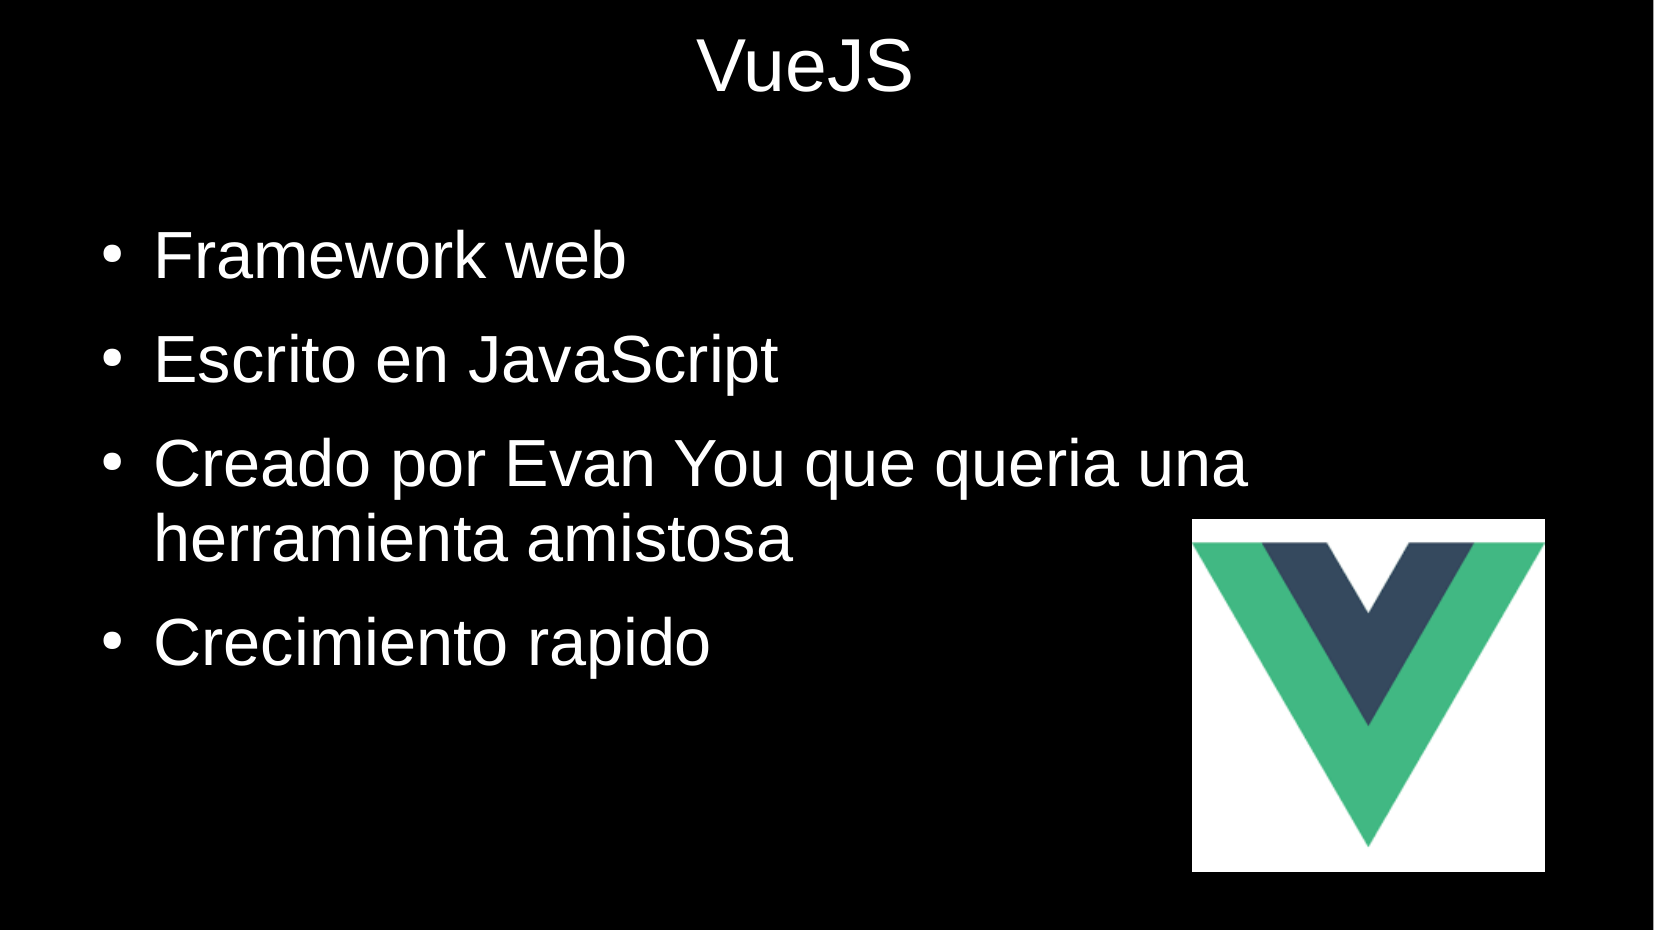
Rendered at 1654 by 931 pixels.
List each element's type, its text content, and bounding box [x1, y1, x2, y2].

picture [1192, 519, 1545, 872]
title VueJS [23, 11, 1589, 119]
list Framework web Escrito en JavaScript Creado por Evan You que queria una herramienta amistosa Crecimiento rapido [82, 217, 1571, 758]
